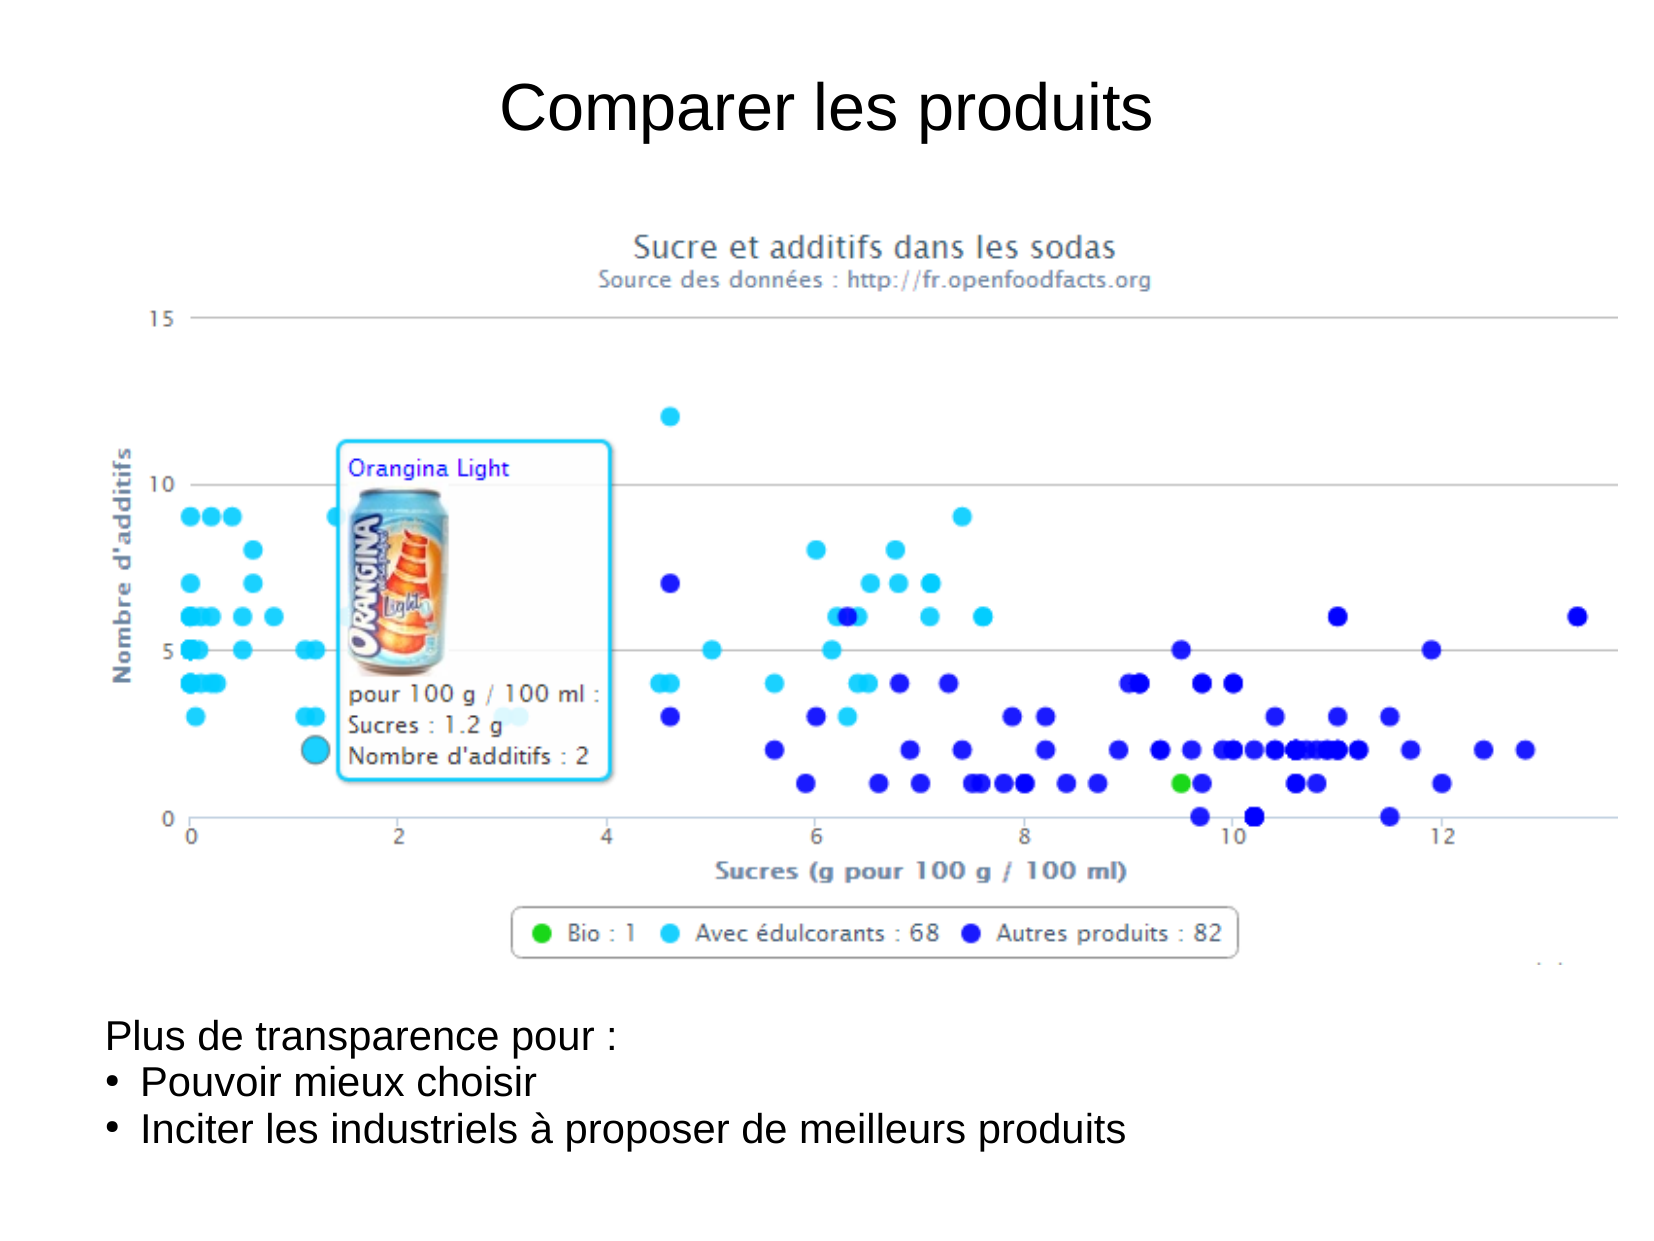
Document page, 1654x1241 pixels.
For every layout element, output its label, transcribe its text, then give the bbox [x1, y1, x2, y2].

title Comparer les produits [82, 3, 1571, 211]
picture [90, 214, 1618, 965]
text_box Plus de transparence pour : Pouvoir mieux choisir Inciter les industriels à proposer de meilleurs produits [90, 1005, 1546, 1161]
